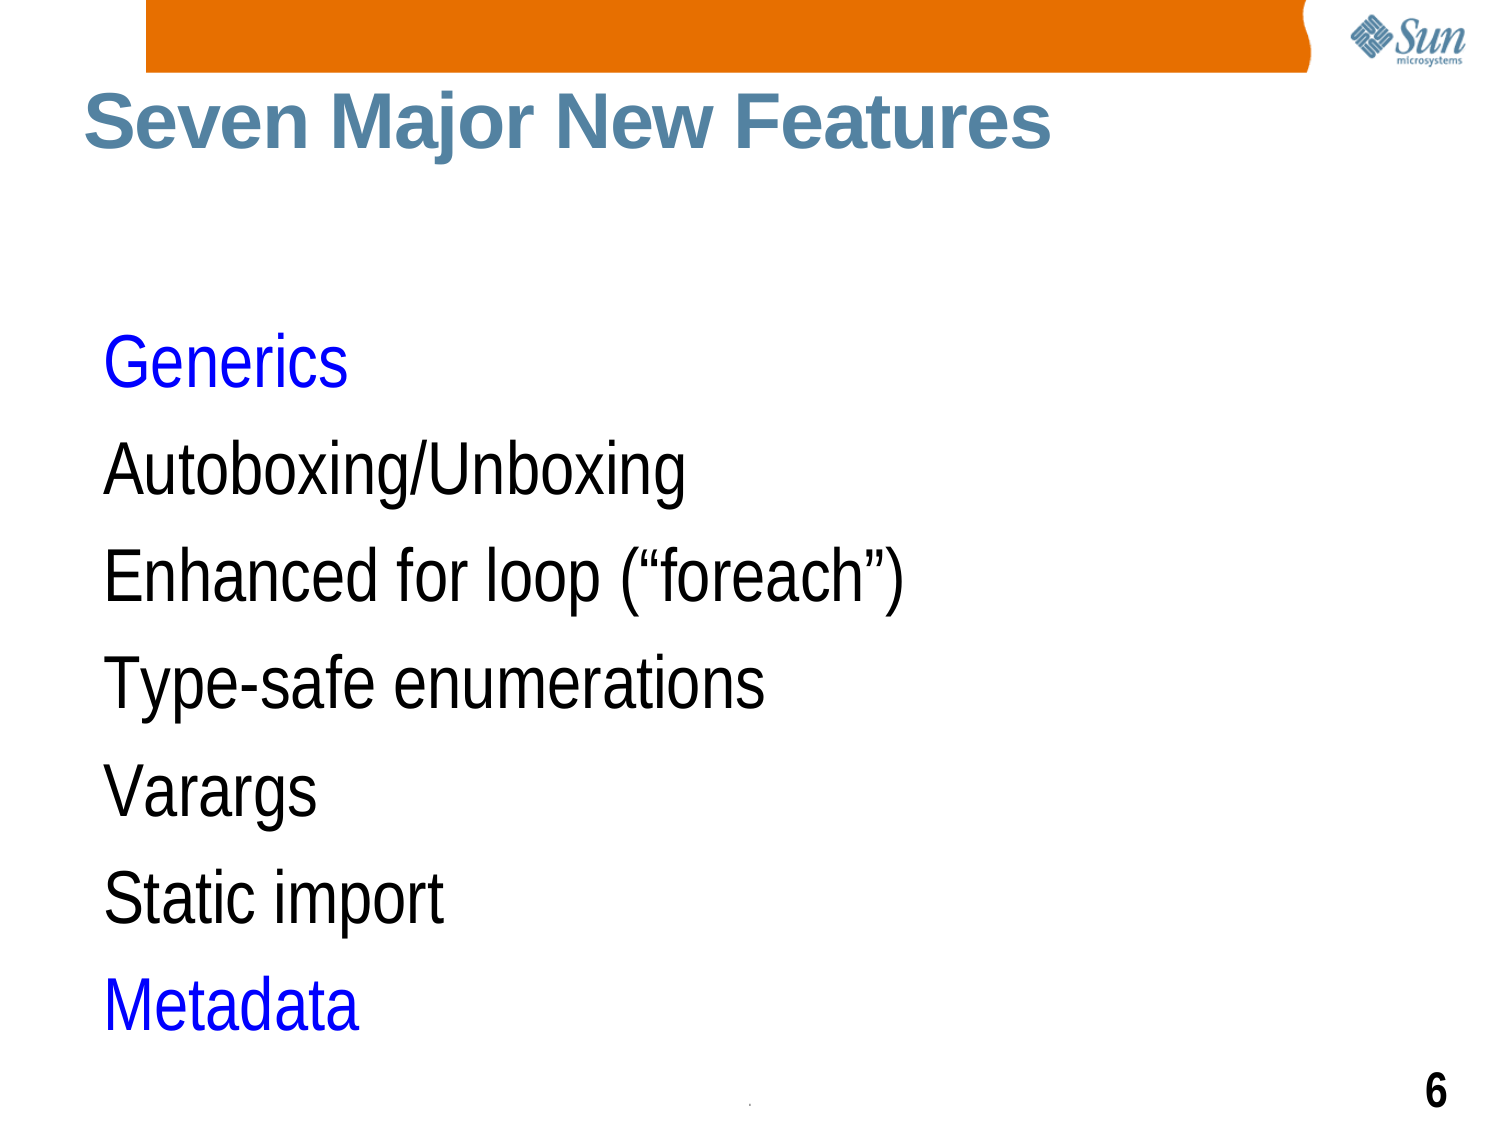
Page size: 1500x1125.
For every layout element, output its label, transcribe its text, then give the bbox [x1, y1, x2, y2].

picture [146, 0, 1500, 75]
list Generics Autoboxing/Unboxing Enhanced for loop (“foreach”) Type-safe enumerations Varargs Static import Metadata [83, 316, 1365, 1039]
title Seven Major New Features [83, 84, 1446, 226]
